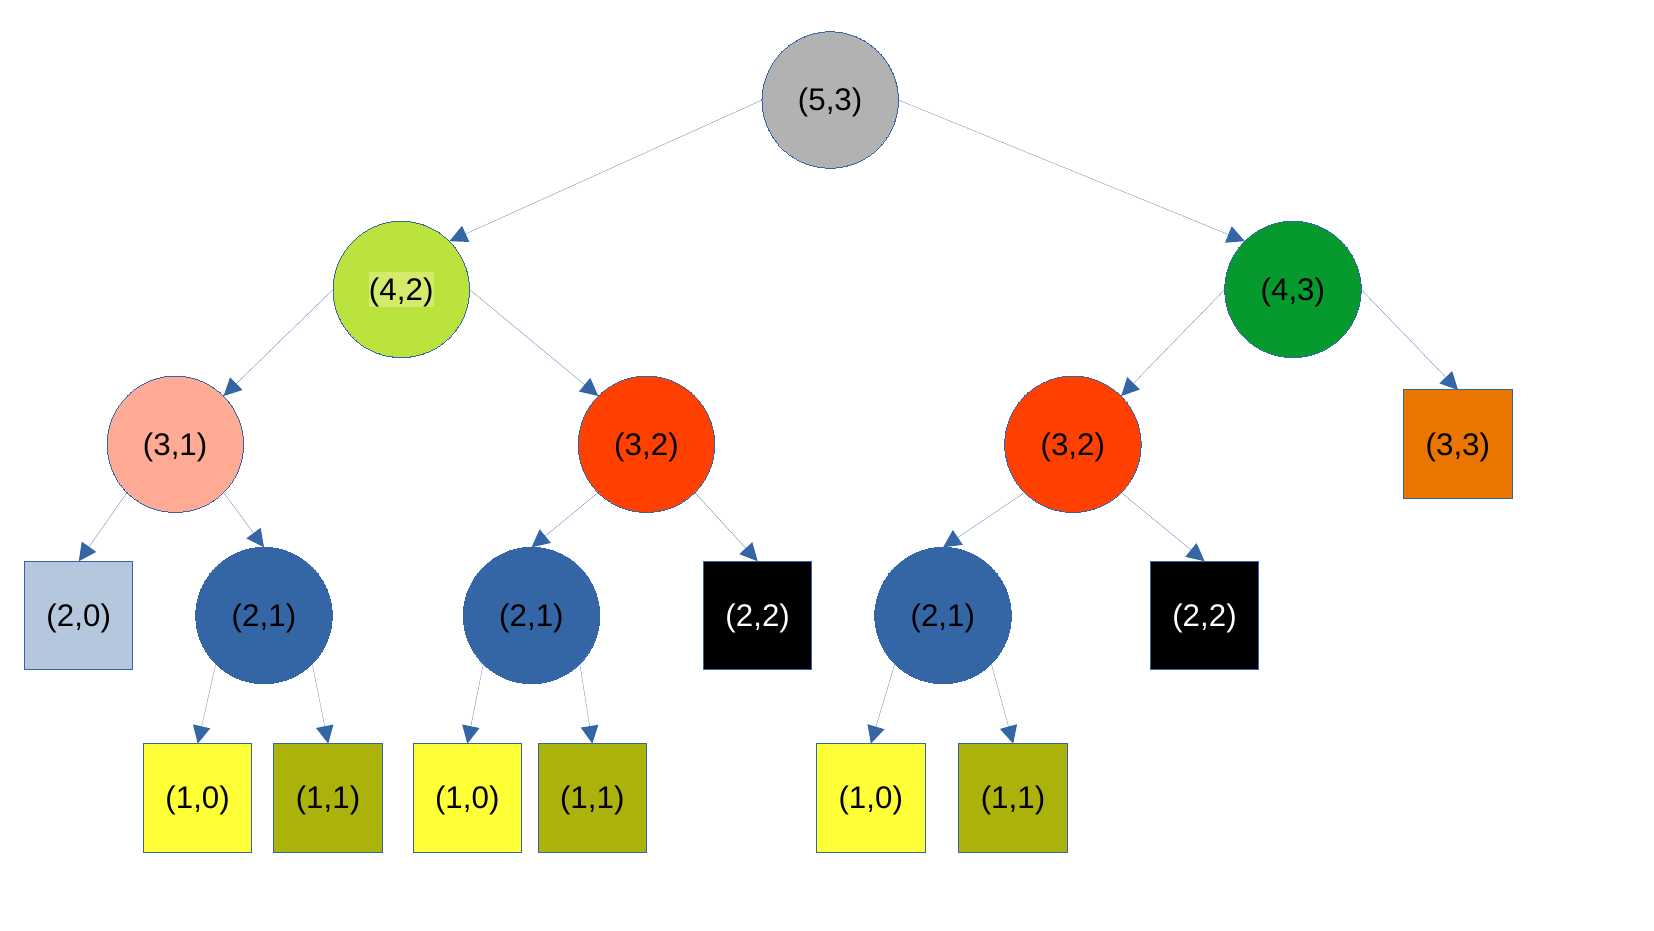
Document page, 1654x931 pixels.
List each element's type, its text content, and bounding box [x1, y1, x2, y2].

text_box (1,1) [273, 743, 383, 853]
text_box (4,2) [333, 221, 470, 358]
text_box (2,2) [1150, 561, 1259, 670]
text_box (1,0) [413, 743, 522, 853]
text_box (5,3) [762, 31, 899, 169]
text_box (1,0) [143, 743, 252, 853]
text_box (3,1) [107, 376, 244, 513]
text_box (3,3) [1403, 389, 1513, 499]
text_box (2,2) [703, 561, 812, 670]
text_box (4,3) [1224, 221, 1362, 358]
text_box (2,1) [195, 547, 333, 684]
text_box (2,1) [463, 547, 600, 684]
text_box (1,0) [816, 743, 926, 853]
text_box (1,1) [538, 743, 647, 853]
text_box (2,0) [24, 561, 133, 670]
text_box (1,1) [958, 743, 1068, 853]
text_box (2,1) [874, 547, 1012, 684]
text_box (3,2) [578, 376, 715, 513]
text_box (3,2) [1004, 376, 1142, 513]
